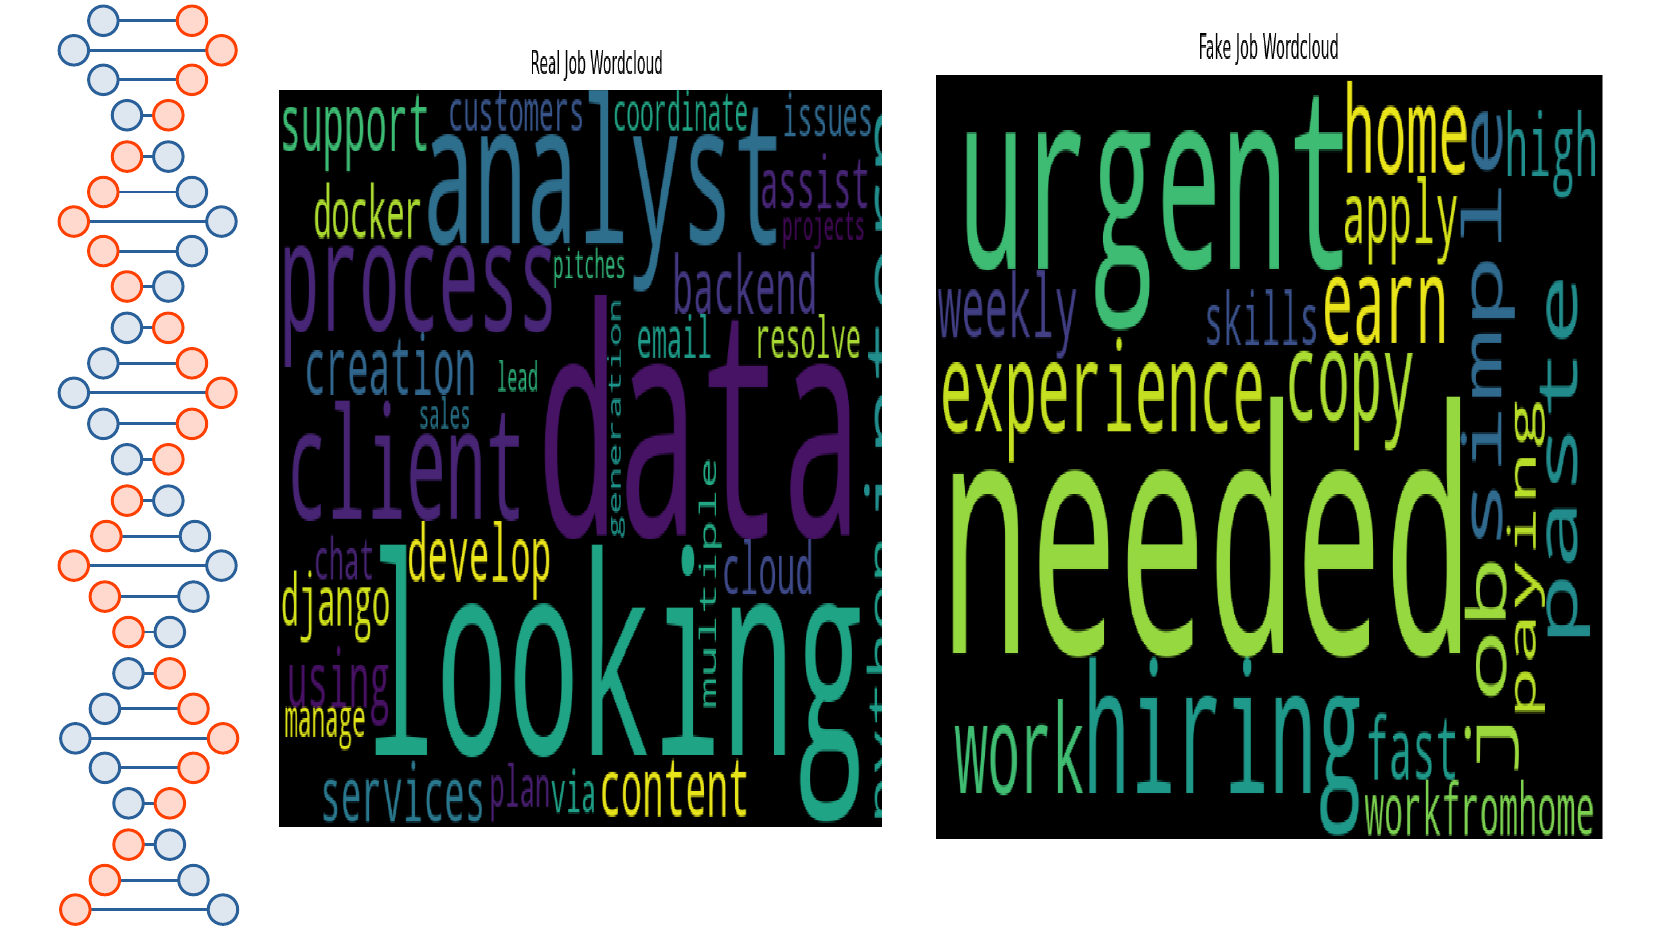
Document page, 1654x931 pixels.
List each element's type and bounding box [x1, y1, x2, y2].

picture [260, 0, 1654, 916]
